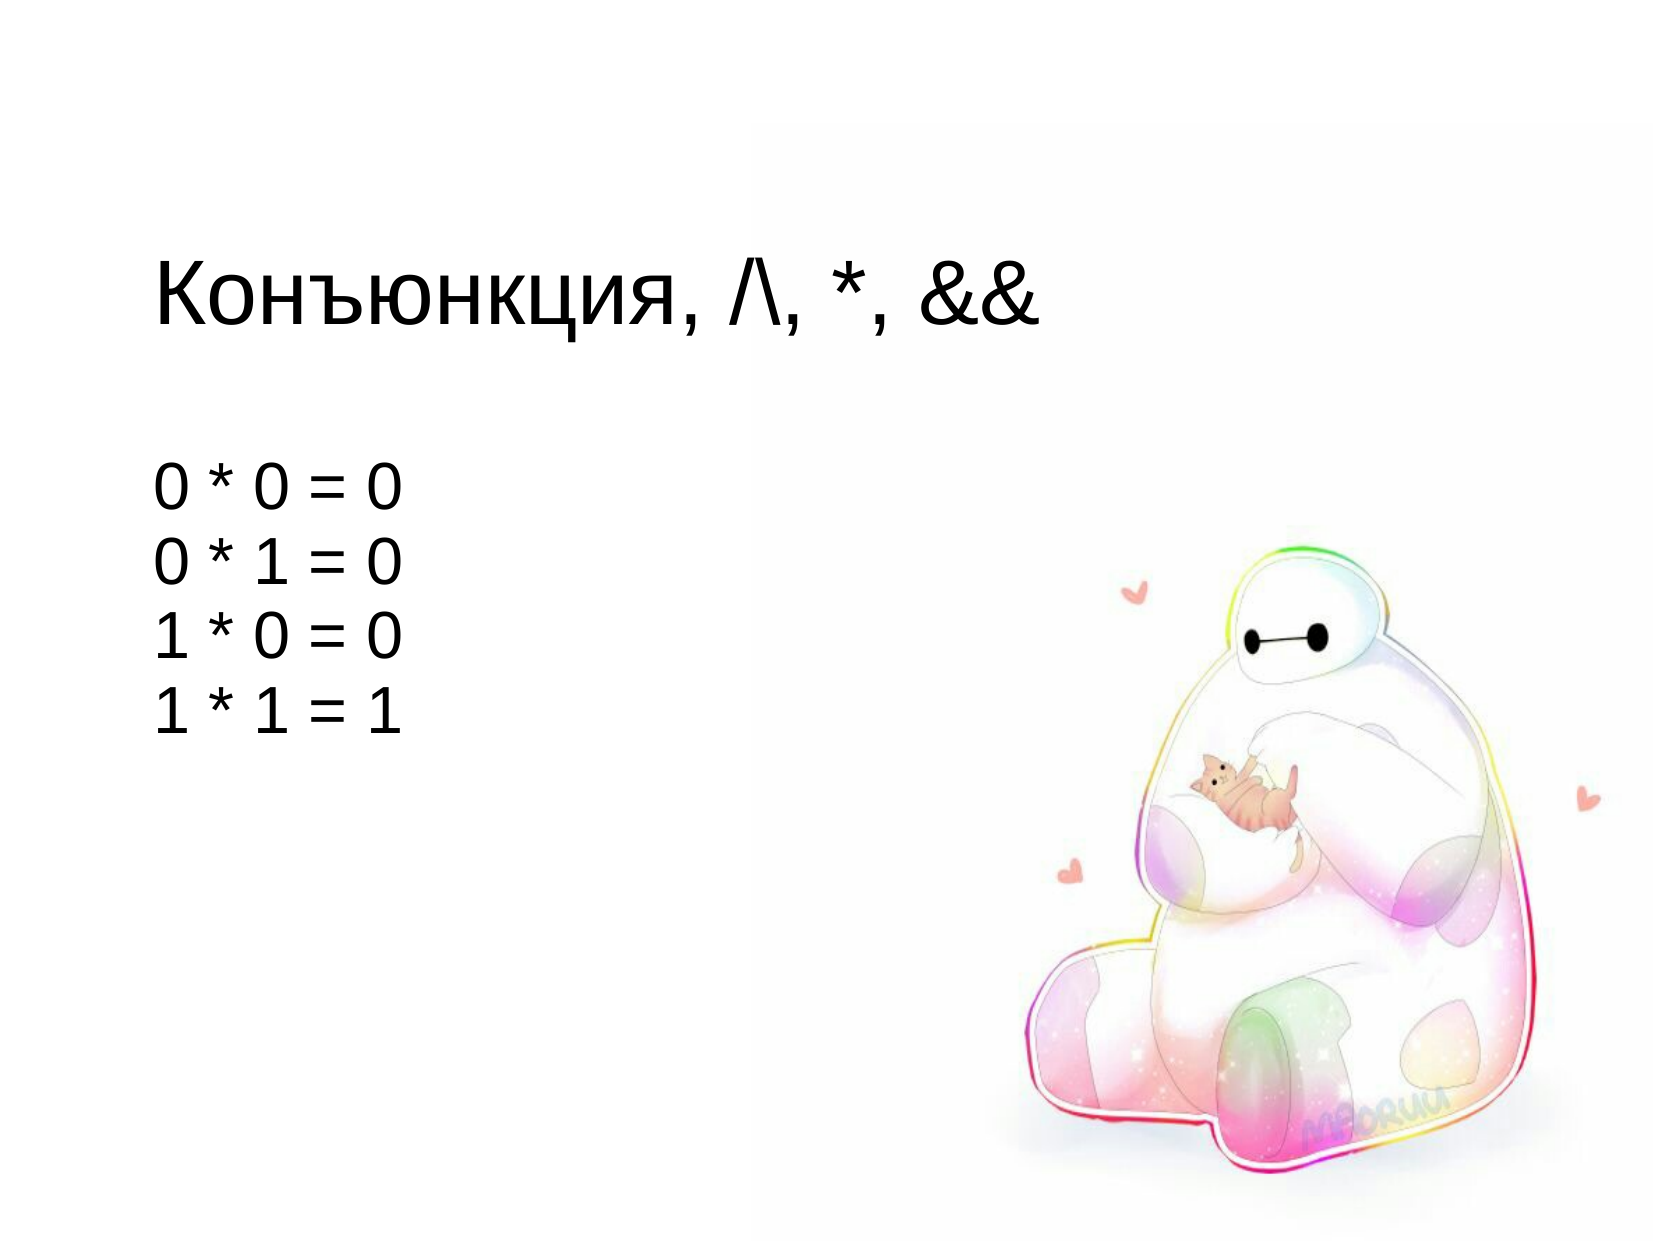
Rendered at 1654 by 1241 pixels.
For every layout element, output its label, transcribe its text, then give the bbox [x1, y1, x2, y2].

title Конъюнкция, /\, *, && [153, 188, 1453, 397]
picture [751, 123, 1654, 1241]
text_box 0 * 0 = 0 0 * 1 = 0 1 * 0 = 0 1 * 1 = 1 [153, 448, 508, 748]
